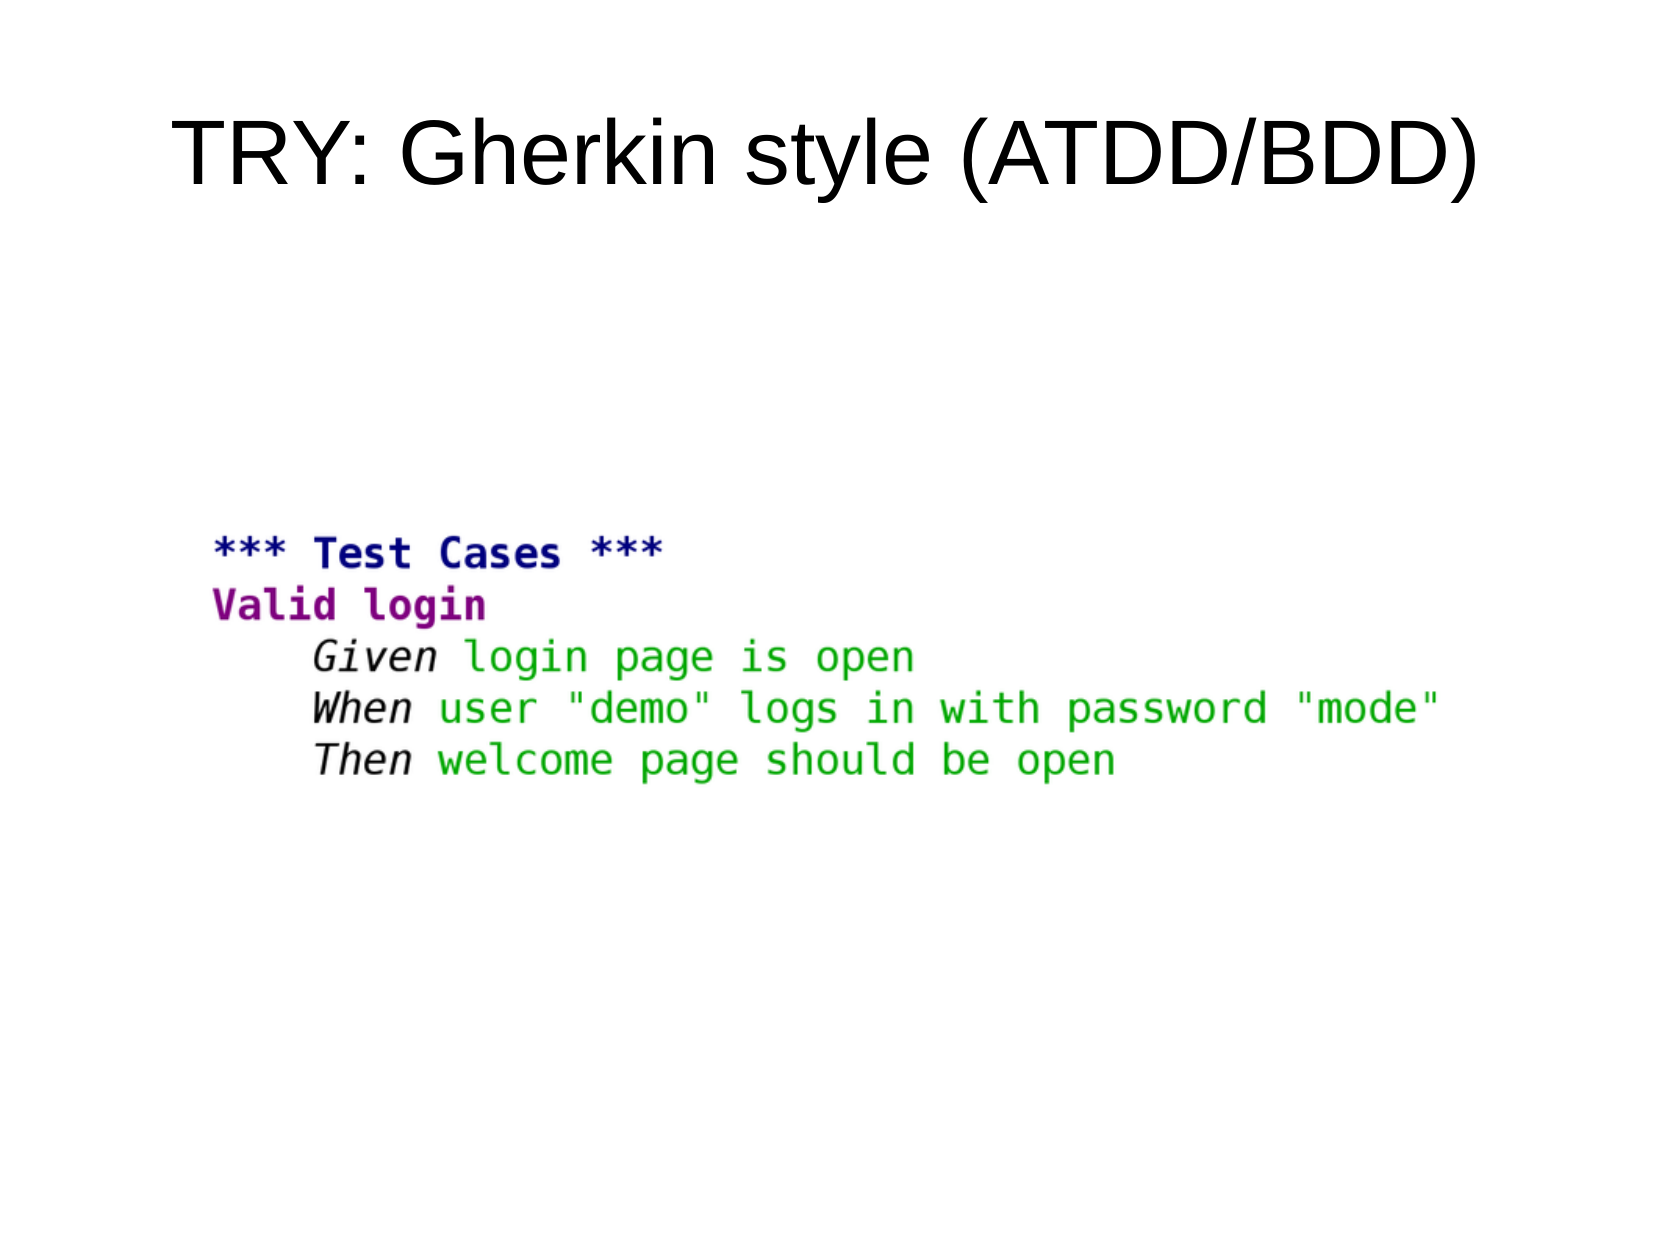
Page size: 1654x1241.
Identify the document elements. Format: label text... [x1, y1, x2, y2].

picture [202, 519, 1453, 797]
title TRY: Gherkin style (ATDD/BDD) [82, 49, 1571, 257]
